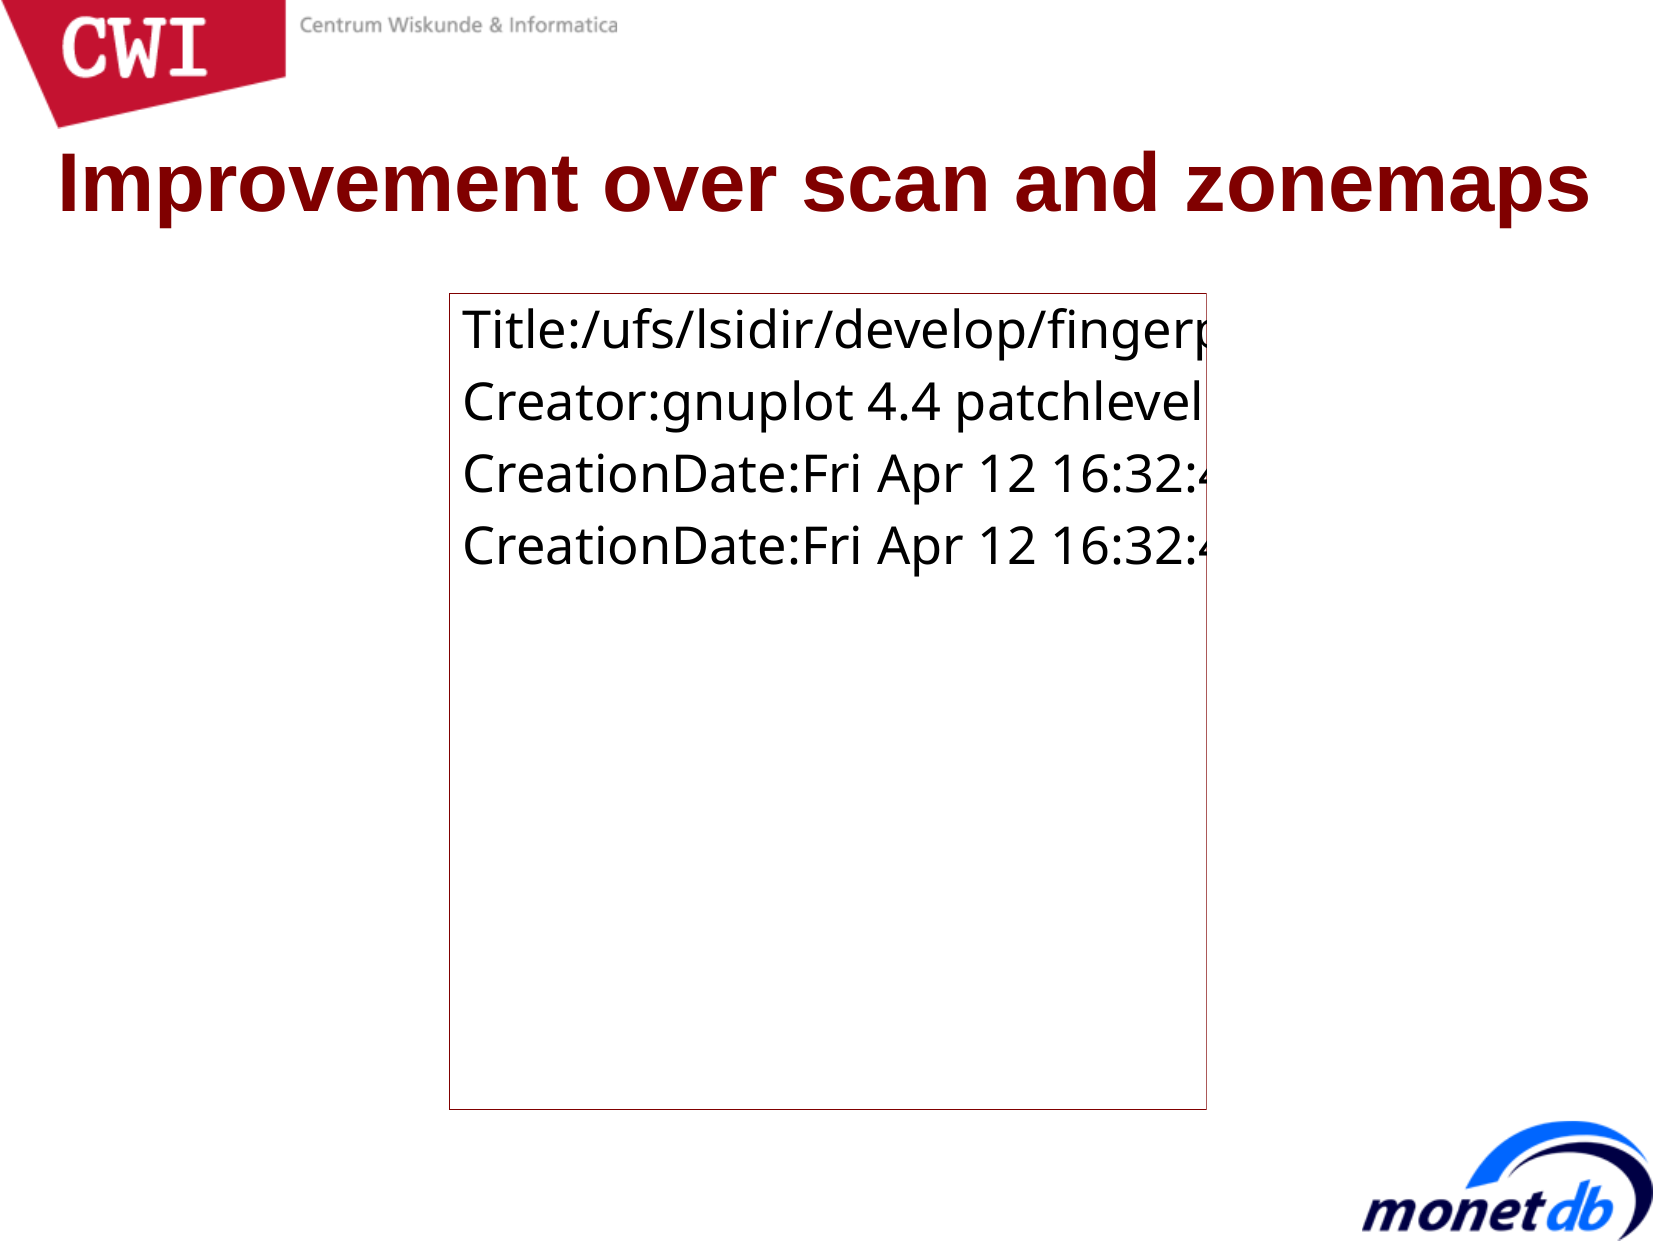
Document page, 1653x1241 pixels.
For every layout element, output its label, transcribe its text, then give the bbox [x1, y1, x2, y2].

picture [0, 0, 691, 129]
title Improvement over scan and zonemaps [37, 78, 1613, 287]
picture [445, 290, 1207, 1110]
picture [1362, 1118, 1653, 1241]
